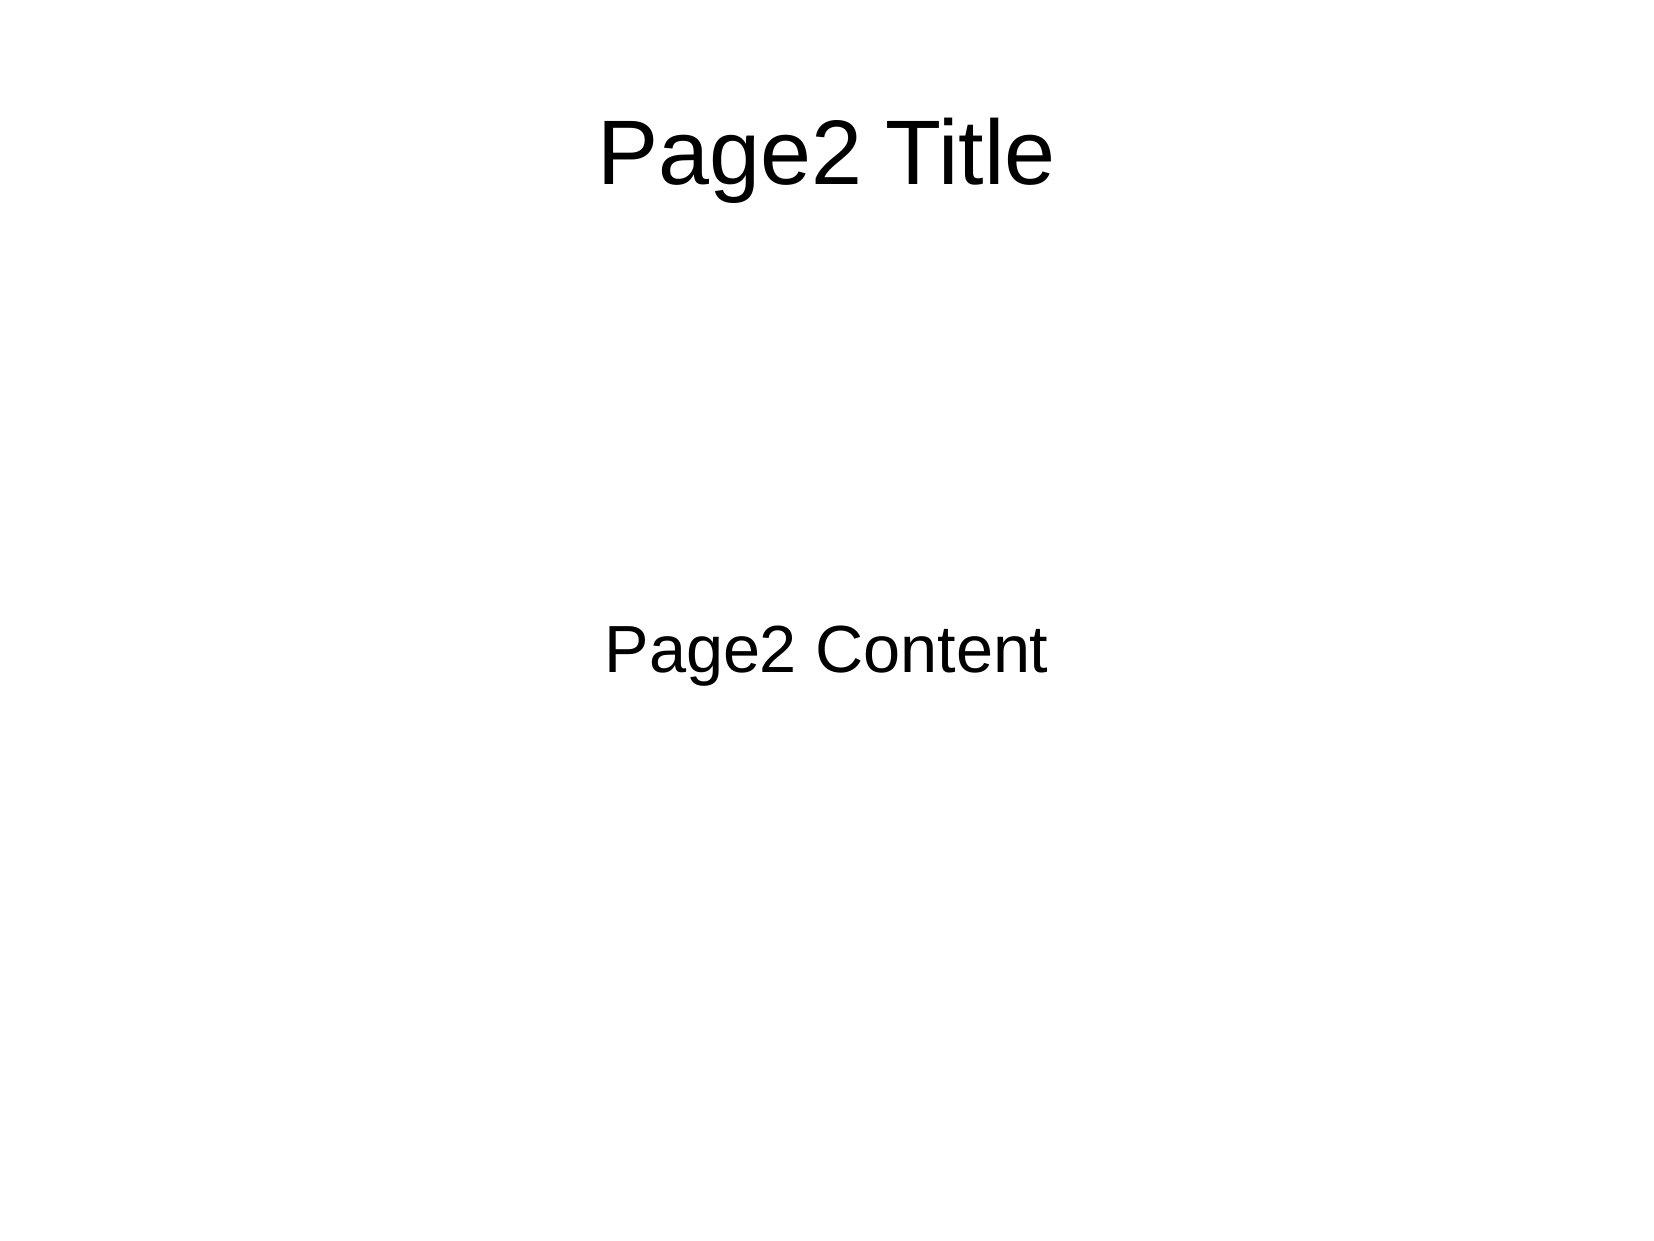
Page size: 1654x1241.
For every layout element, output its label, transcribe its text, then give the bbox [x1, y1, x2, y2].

subtitle Page2 Content [82, 290, 1571, 1010]
title Page2 Title [82, 49, 1571, 257]
